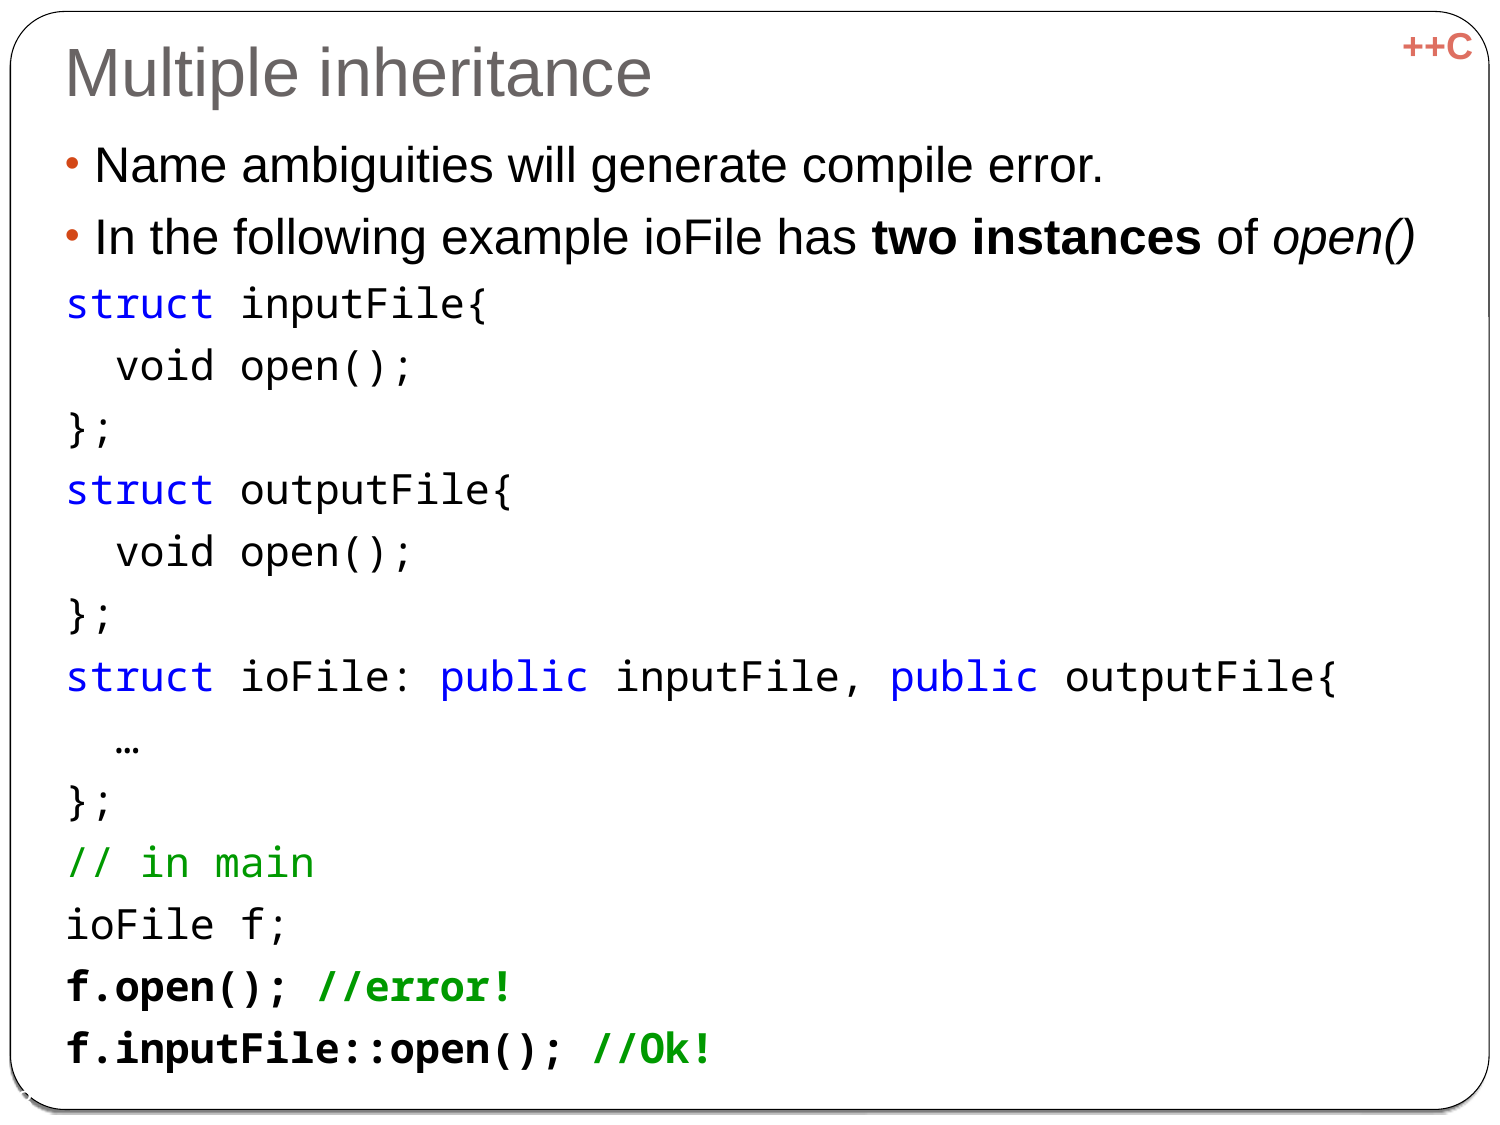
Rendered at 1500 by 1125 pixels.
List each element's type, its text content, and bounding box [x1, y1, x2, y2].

title Multiple inheritance [50, 20, 1450, 125]
list Name ambiguities will generate compile error. In the following example ioFile has two instances of open() struct inputFile{ void open(); }; struct outputFile{ void open(); }; struct ioFile: public inputFile, public outputFile{ … }; // in main ioFile f; f.open(); //error! f.inputFile::open(); //Ok! [50, 125, 1450, 1025]
slide_number <number> [0, 1074, 50, 1125]
